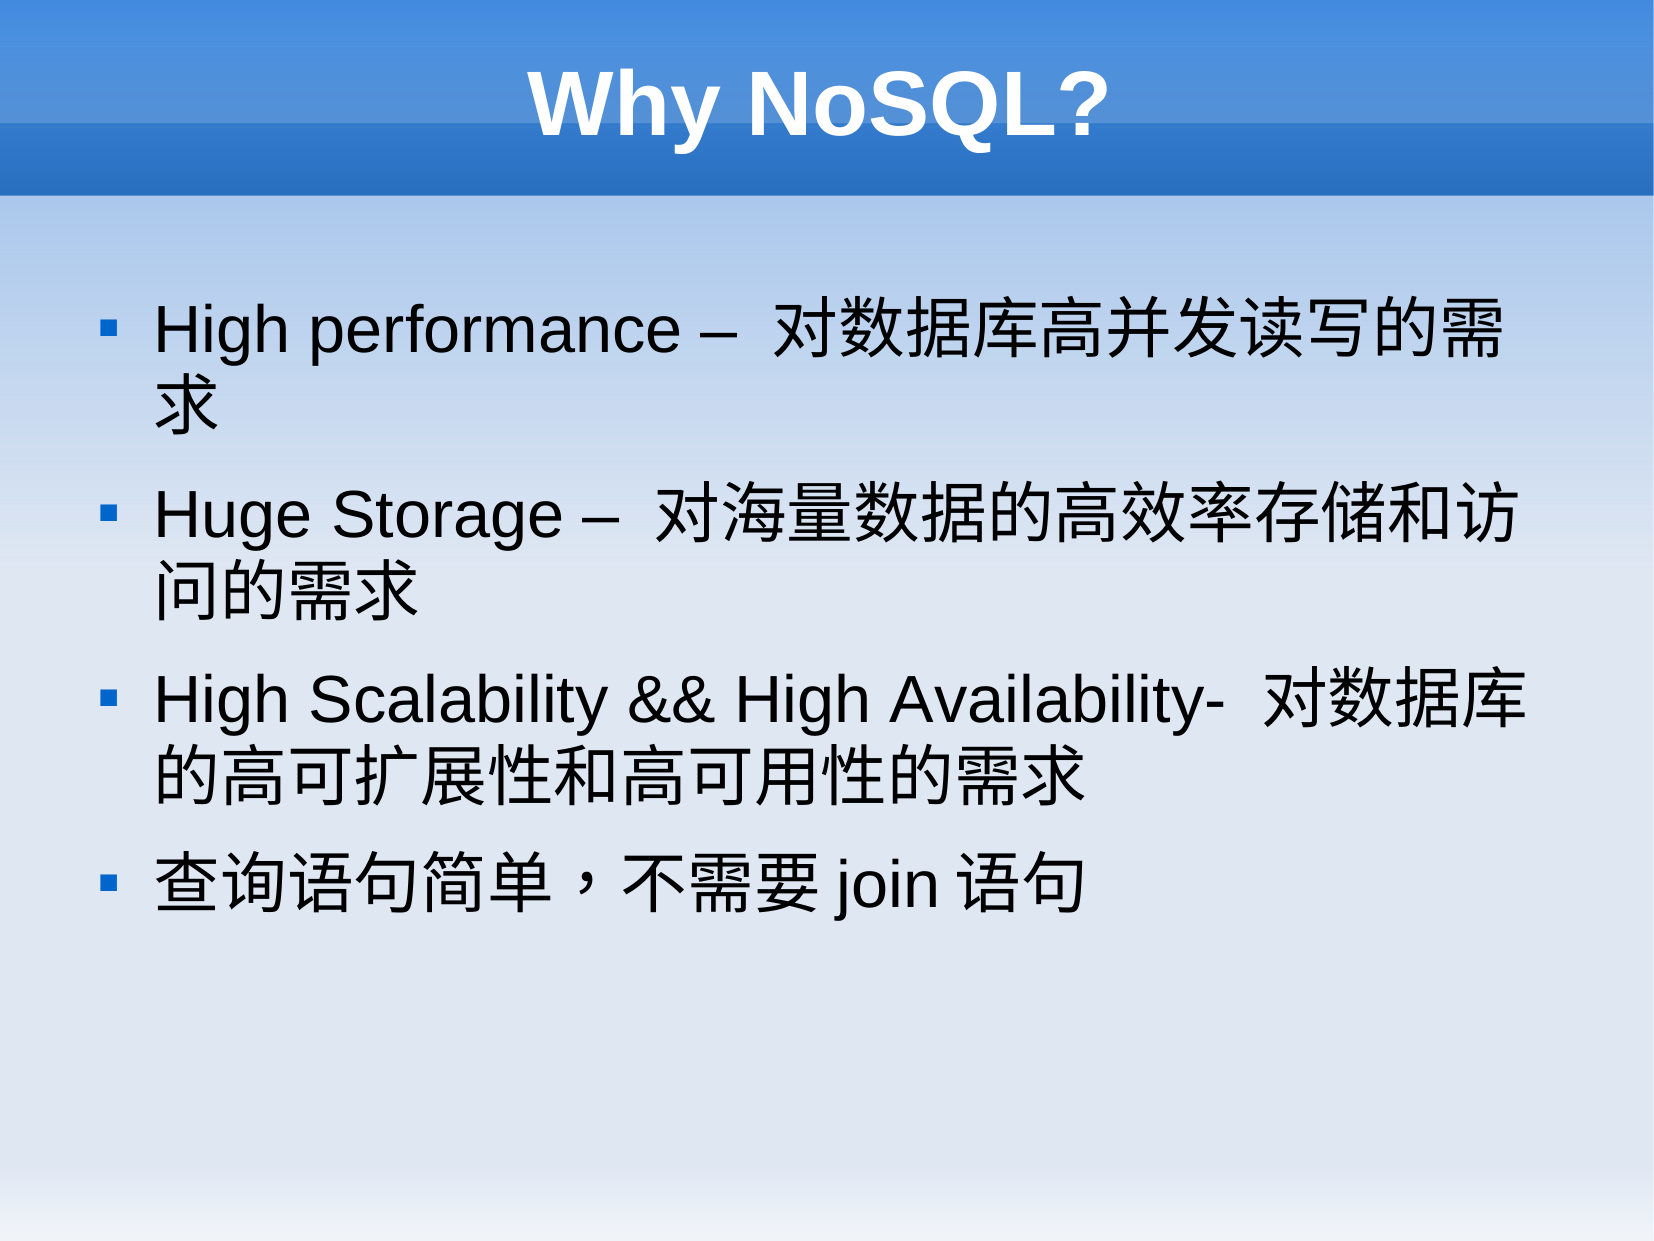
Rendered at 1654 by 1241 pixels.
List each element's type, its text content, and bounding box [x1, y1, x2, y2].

title Why NoSQL? [76, 7, 1565, 200]
picture [0, 0, 1654, 1241]
list High performance – 对数据库高并发读写的需求 Huge Storage – 对海量数据的高效率存储和访问的需求 High Scalability && High Availability- 对数据库的高可扩展性和高可用性的需求 查询语句简单，不需要join语句 [82, 290, 1571, 1094]
